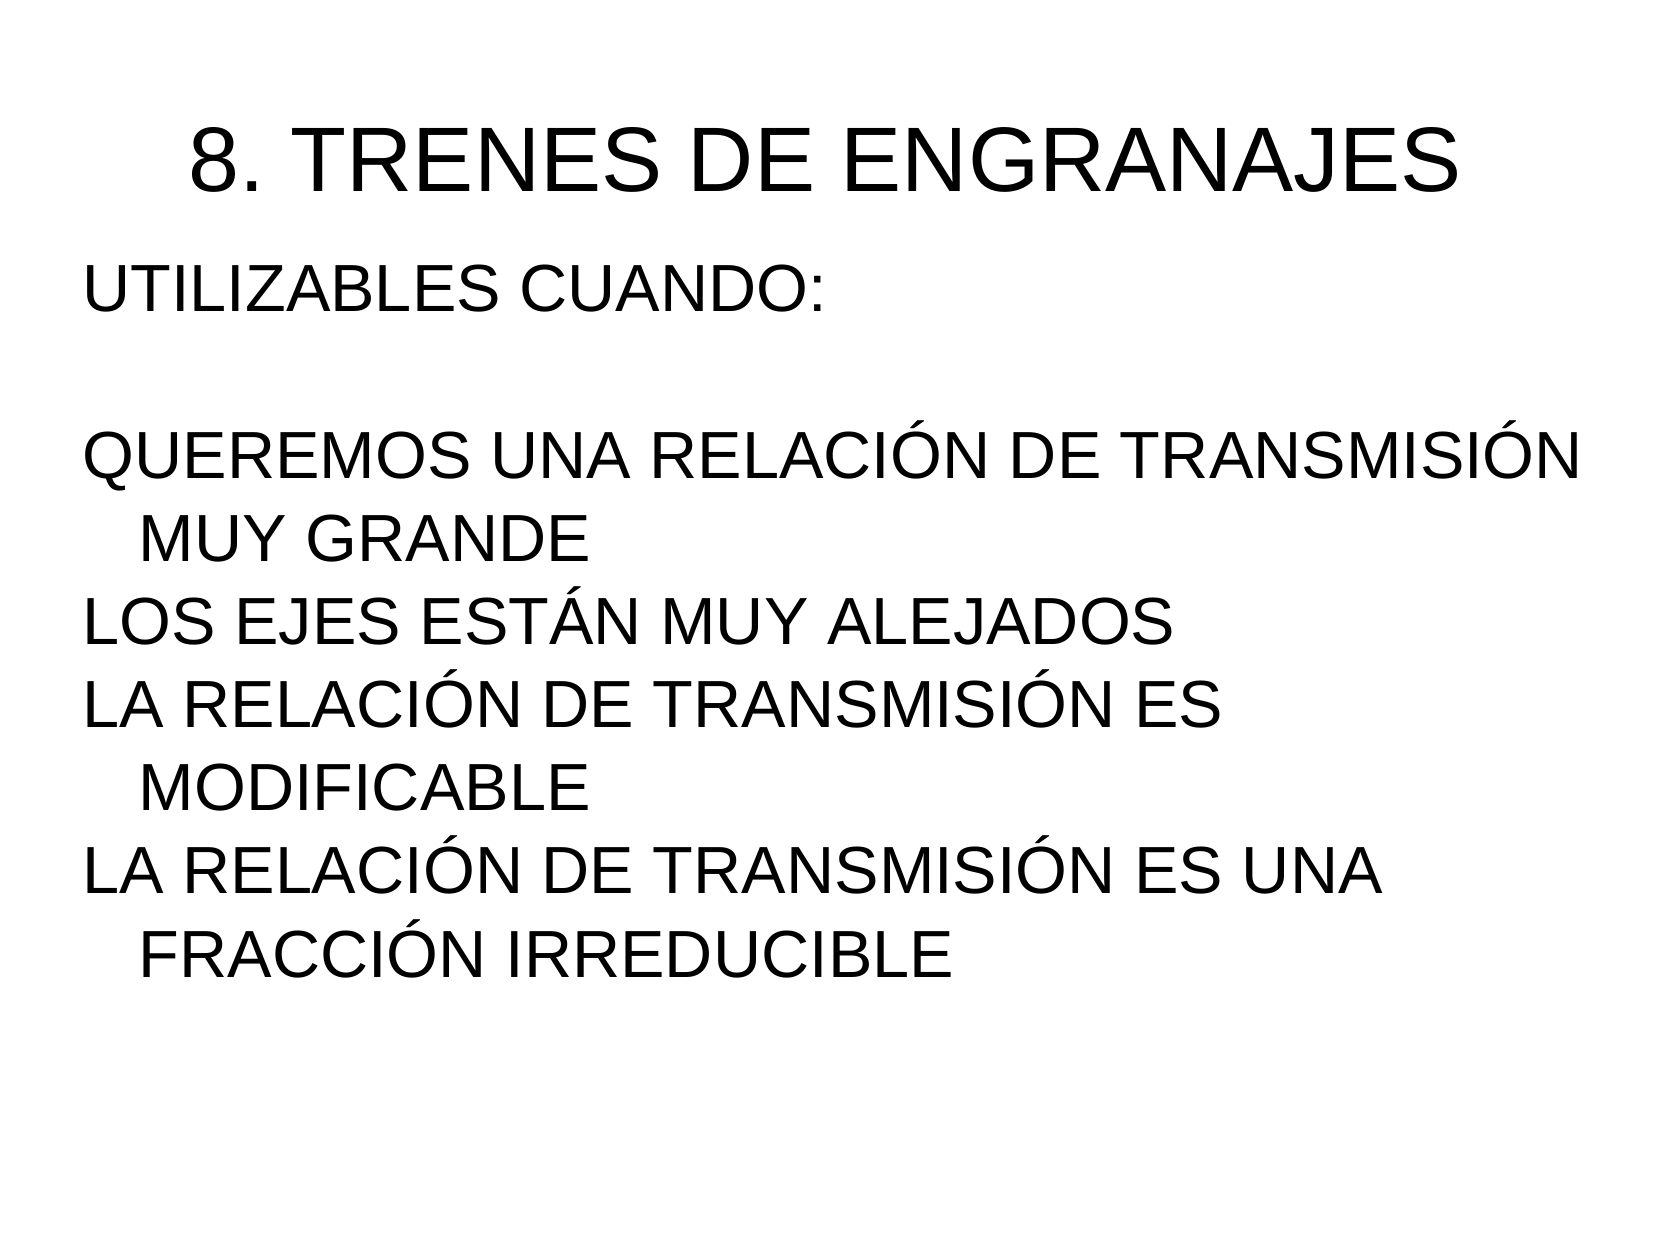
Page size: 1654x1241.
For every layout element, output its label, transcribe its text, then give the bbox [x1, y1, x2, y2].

subtitle UTILIZABLES CUANDO: QUEREMOS UNA RELACIÓN DE TRANSMISIÓN MUY GRANDE LOS EJES ESTÁN MUY ALEJADOS LA RELACIÓN DE TRANSMISIÓN ES MODIFICABLE LA RELACIÓN DE TRANSMISIÓN ES UNA FRACCIÓN IRREDUCIBLE [82, 242, 1625, 1157]
title 8. TRENES DE ENGRANAJES [82, 38, 1571, 242]
